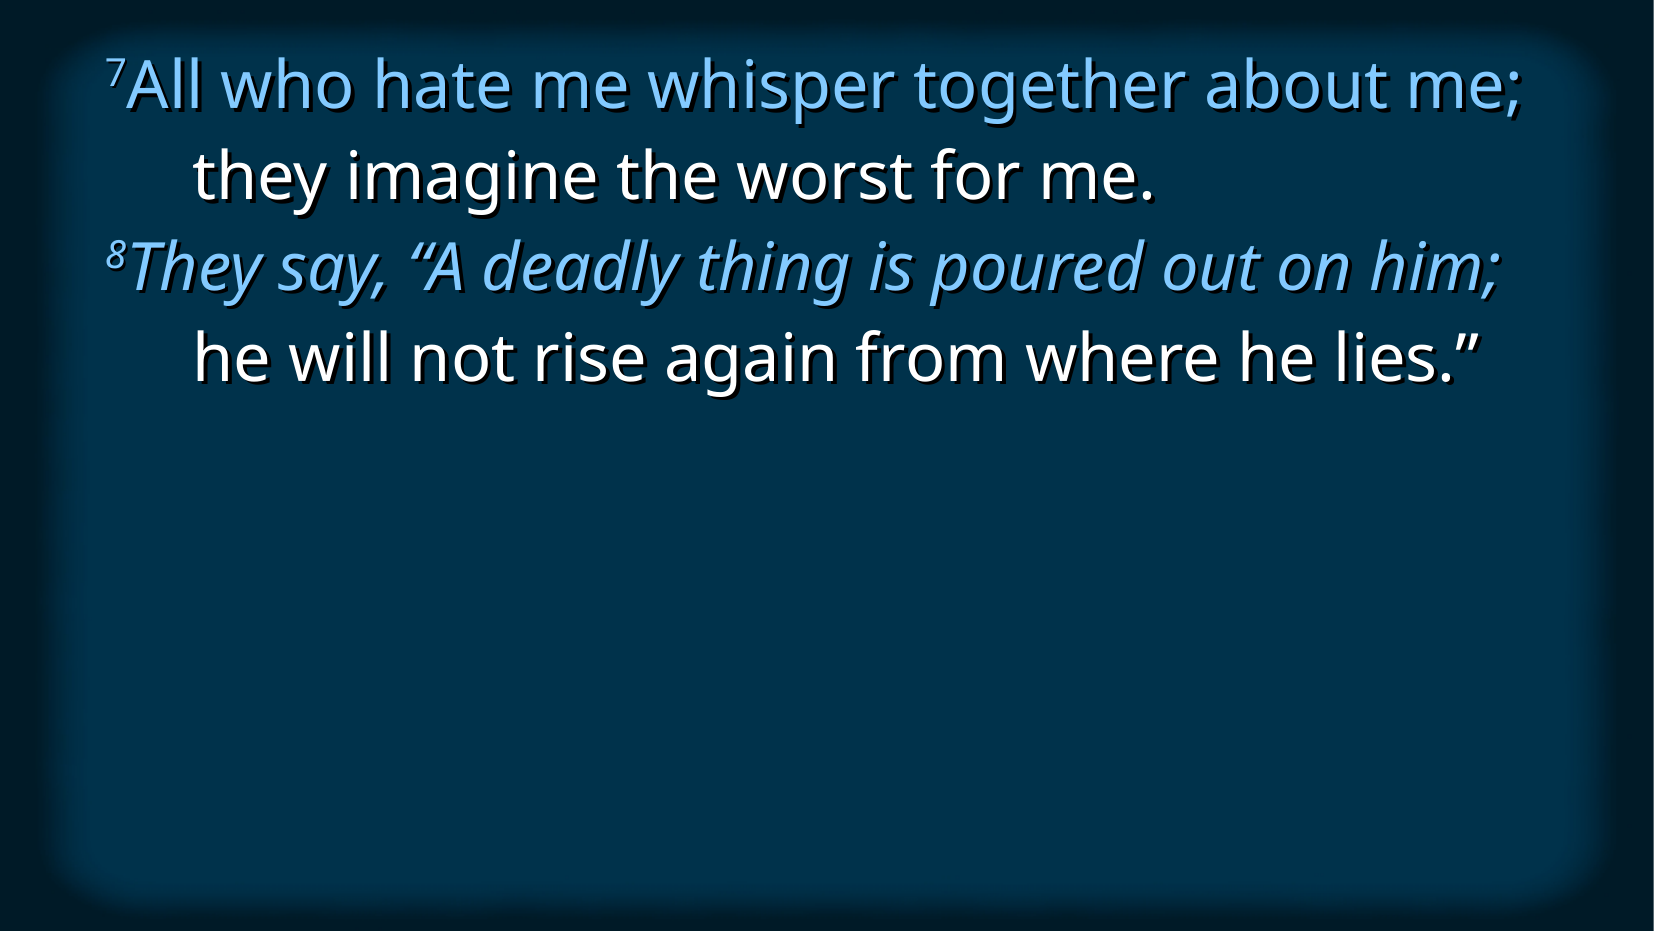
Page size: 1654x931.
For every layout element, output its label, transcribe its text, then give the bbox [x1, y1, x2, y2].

text_box 7All who hate me whisper together about me; they imagine the worst for me. 8They say, “A deadly thing is poured out on him; he will not rise again from where he lies.” [90, 30, 1576, 400]
picture [0, 0, 1654, 931]
